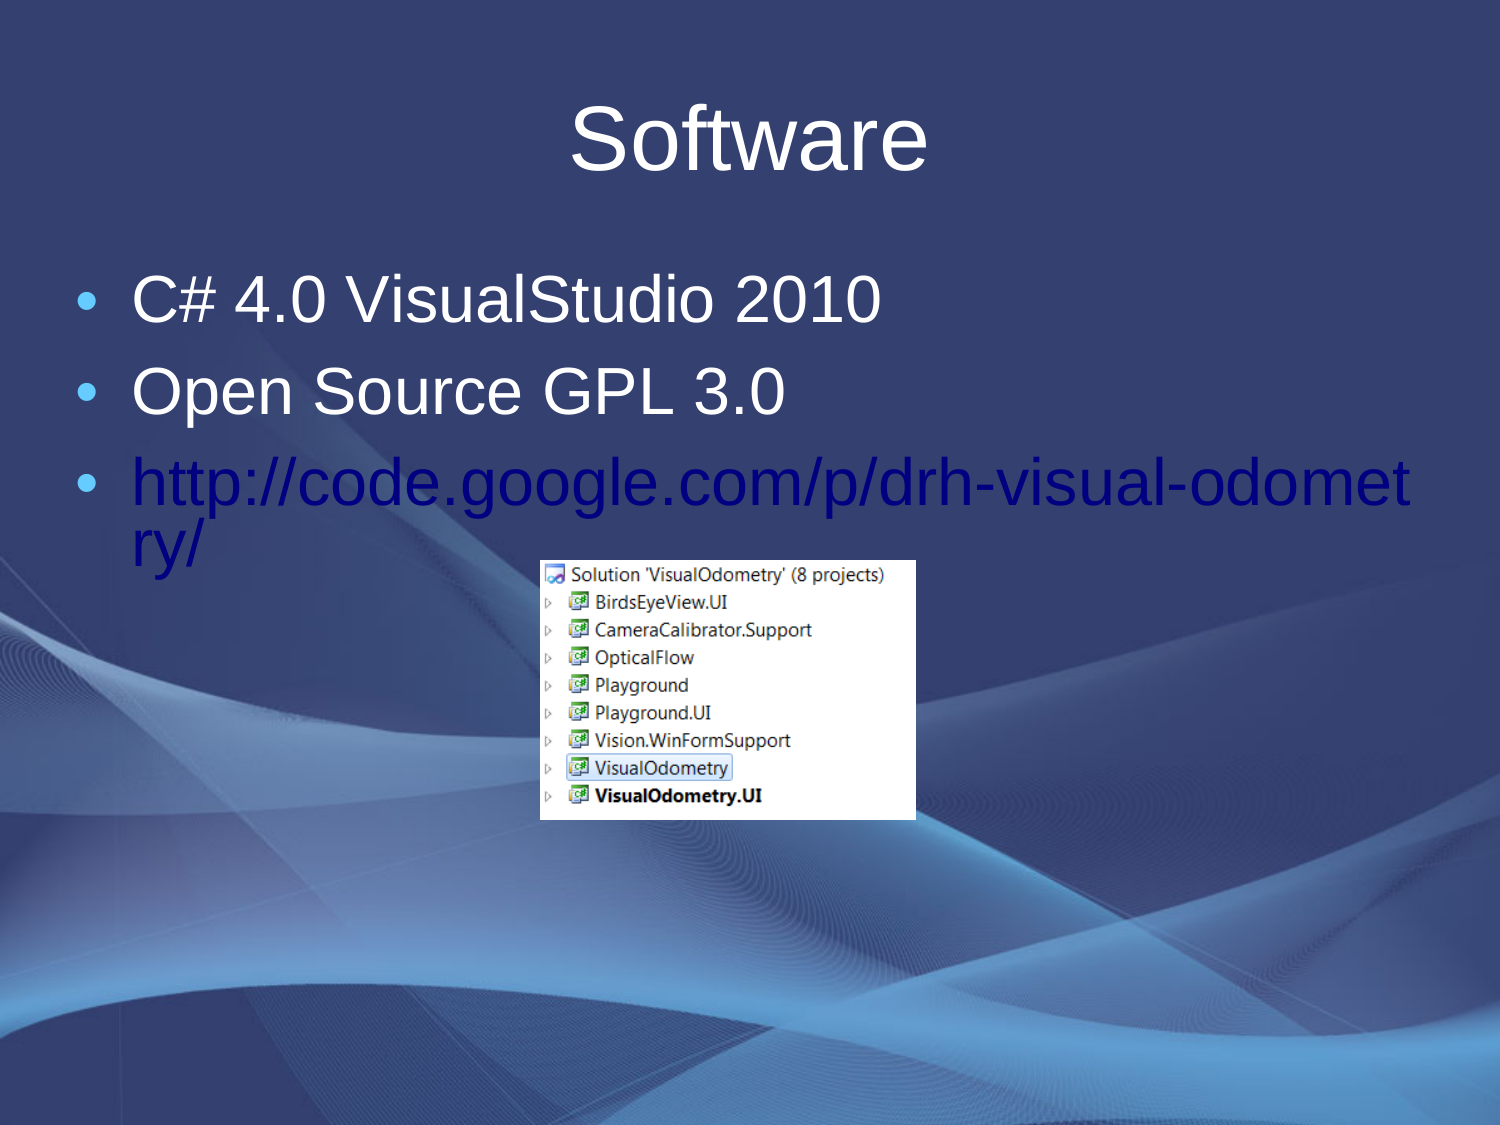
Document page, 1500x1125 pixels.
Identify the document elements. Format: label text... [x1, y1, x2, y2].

list C# 4.0 VisualStudio 2010 Open Source GPL 3.0 http://code.google.com/p/drh-visual-odometry/ [75, 262, 1426, 863]
title Software [75, 52, 1426, 226]
picture [0, 0, 1500, 1125]
